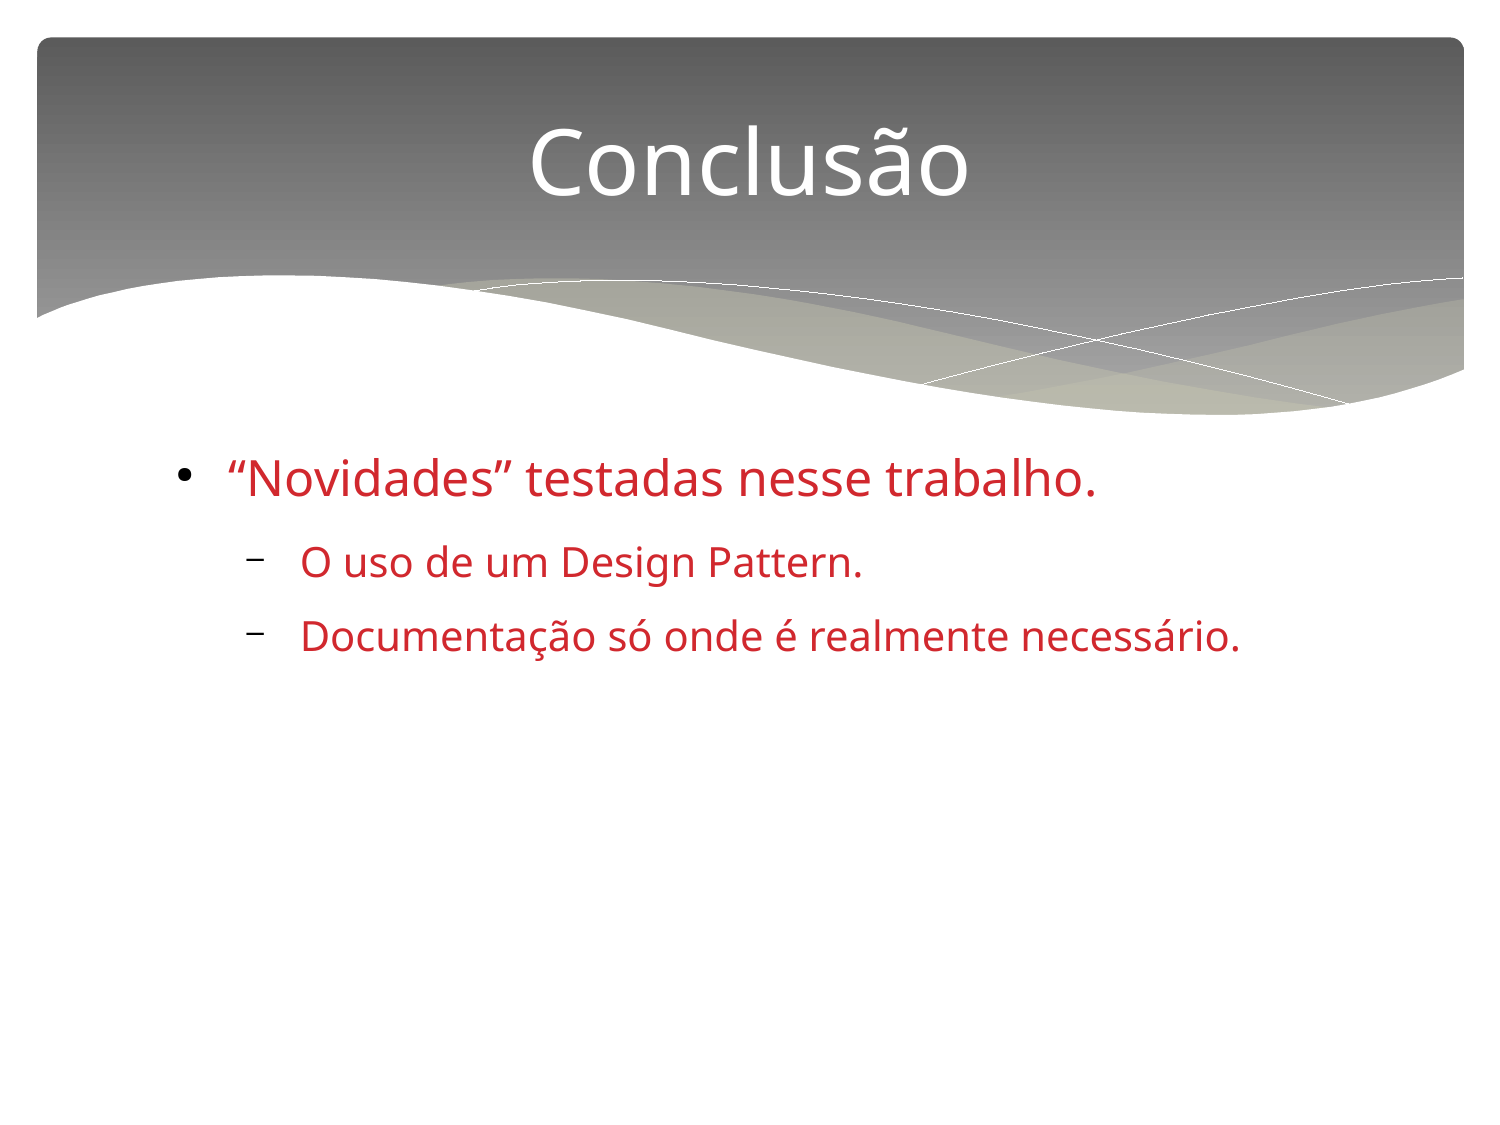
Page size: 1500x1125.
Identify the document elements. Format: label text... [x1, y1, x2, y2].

title Conclusão [75, 55, 1425, 261]
list “Novidades” testadas nesse trabalho. O uso de um Design Pattern. Documentação só onde é realmente necessário. [143, 438, 1359, 1005]
